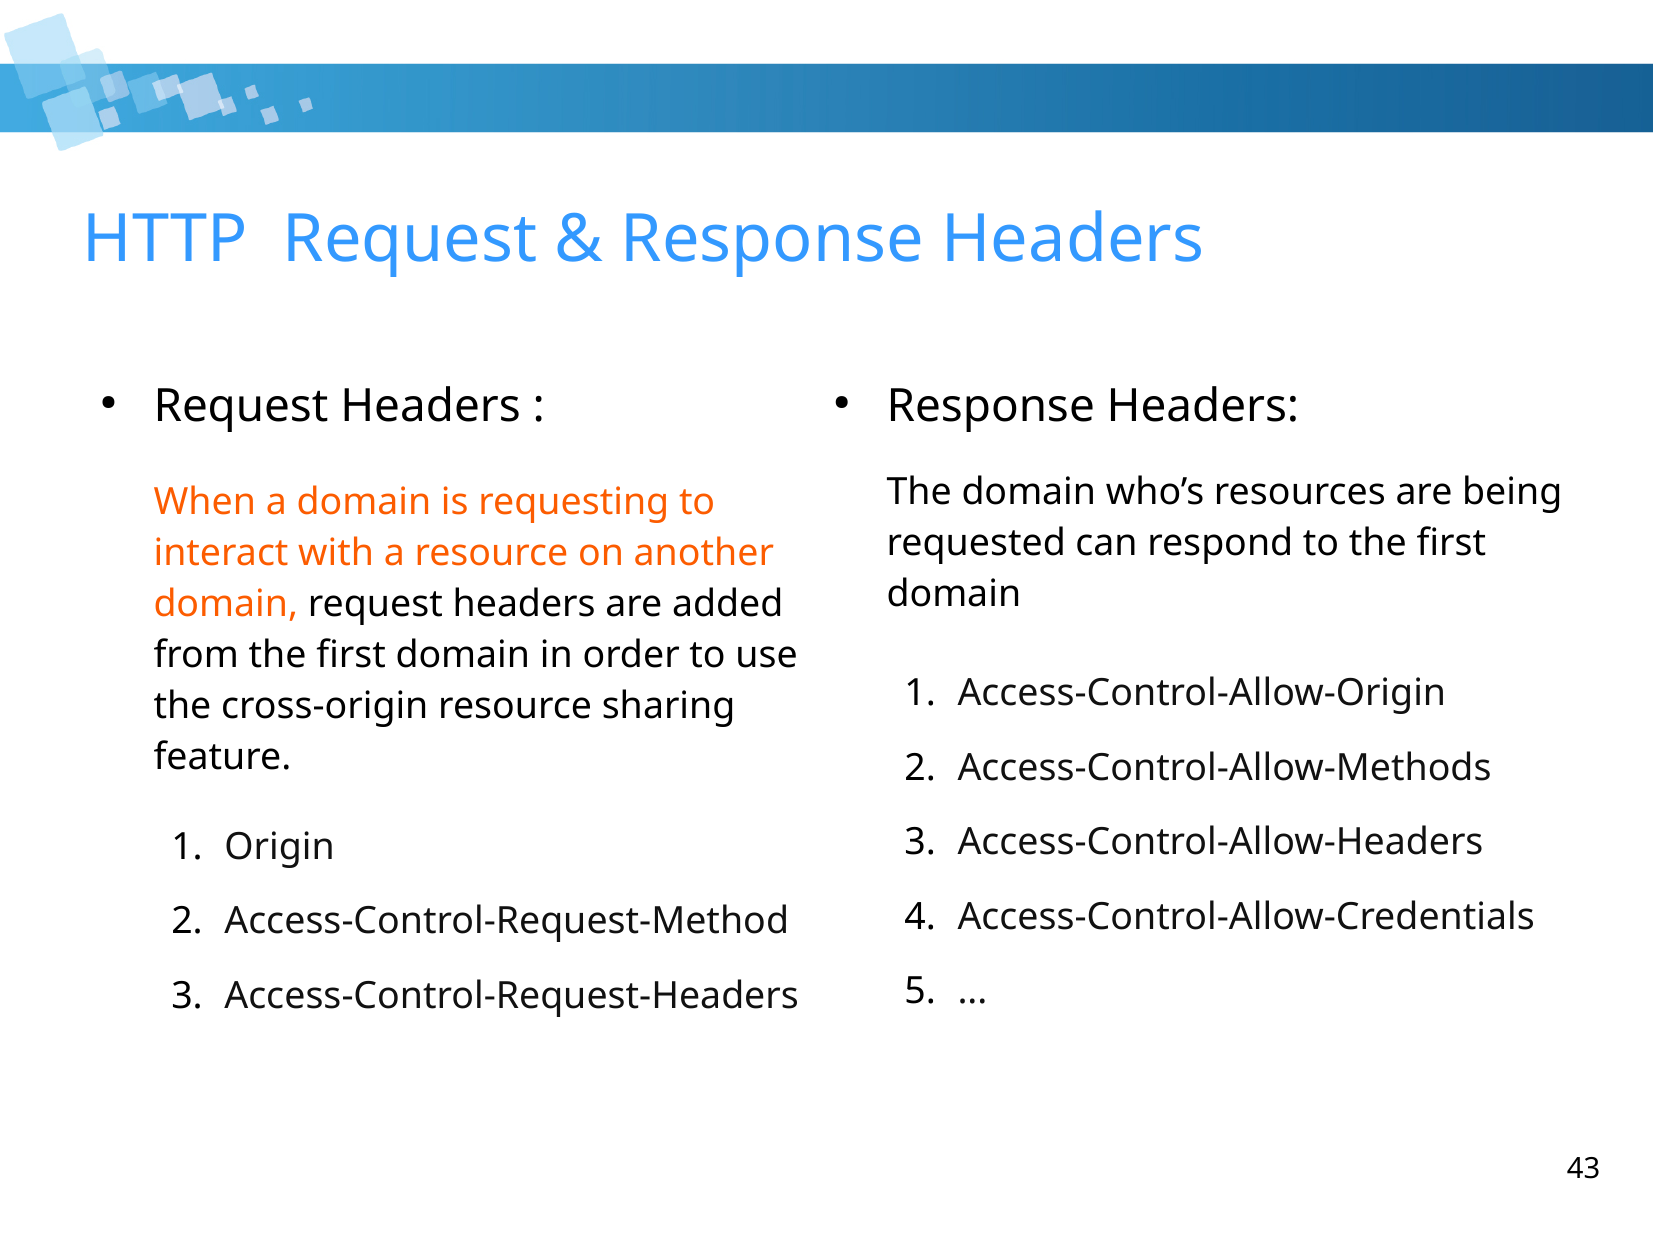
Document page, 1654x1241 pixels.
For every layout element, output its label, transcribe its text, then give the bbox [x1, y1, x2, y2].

picture [0, 0, 1653, 1238]
list Response Headers: The domain who’s resources are being requested can respond to the first domain Access-Control-Allow-Origin Access-Control-Allow-Methods Access-Control-Allow-Headers Access-Control-Allow-Credentials ... [815, 372, 1583, 1093]
list Request Headers : When a domain is requesting to interact with a resource on another domain, request headers are added from the first domain in order to use the cross-origin resource sharing feature. Origin Access-Control-Request-Method Access-Control-Request-Headers [82, 372, 809, 1093]
title HTTP Request & Response Headers [82, 131, 1571, 340]
